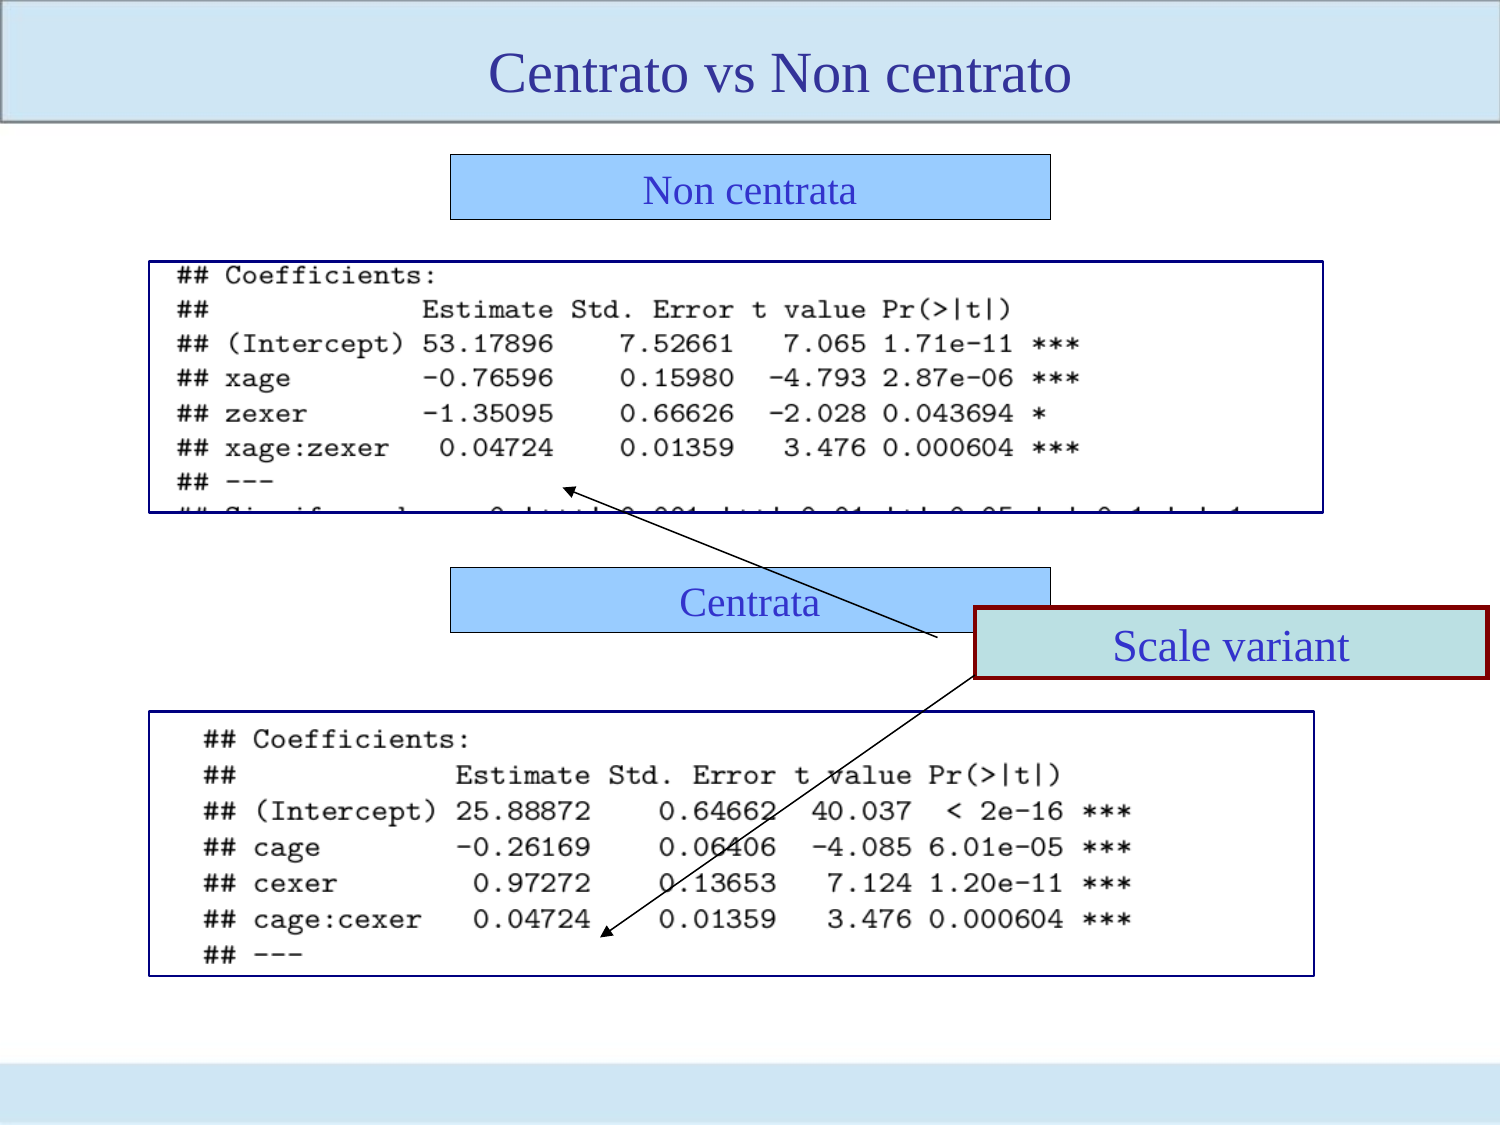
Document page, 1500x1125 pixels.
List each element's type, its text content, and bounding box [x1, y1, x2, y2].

text_box Non centrata [450, 154, 1051, 220]
title Centrato vs Non centrato [249, 21, 1313, 117]
text_box Centrata [450, 567, 921, 633]
text_box Scale variant [975, 607, 1488, 678]
picture [0, 0, 1500, 1125]
text_box Centrata [766, 567, 1051, 633]
